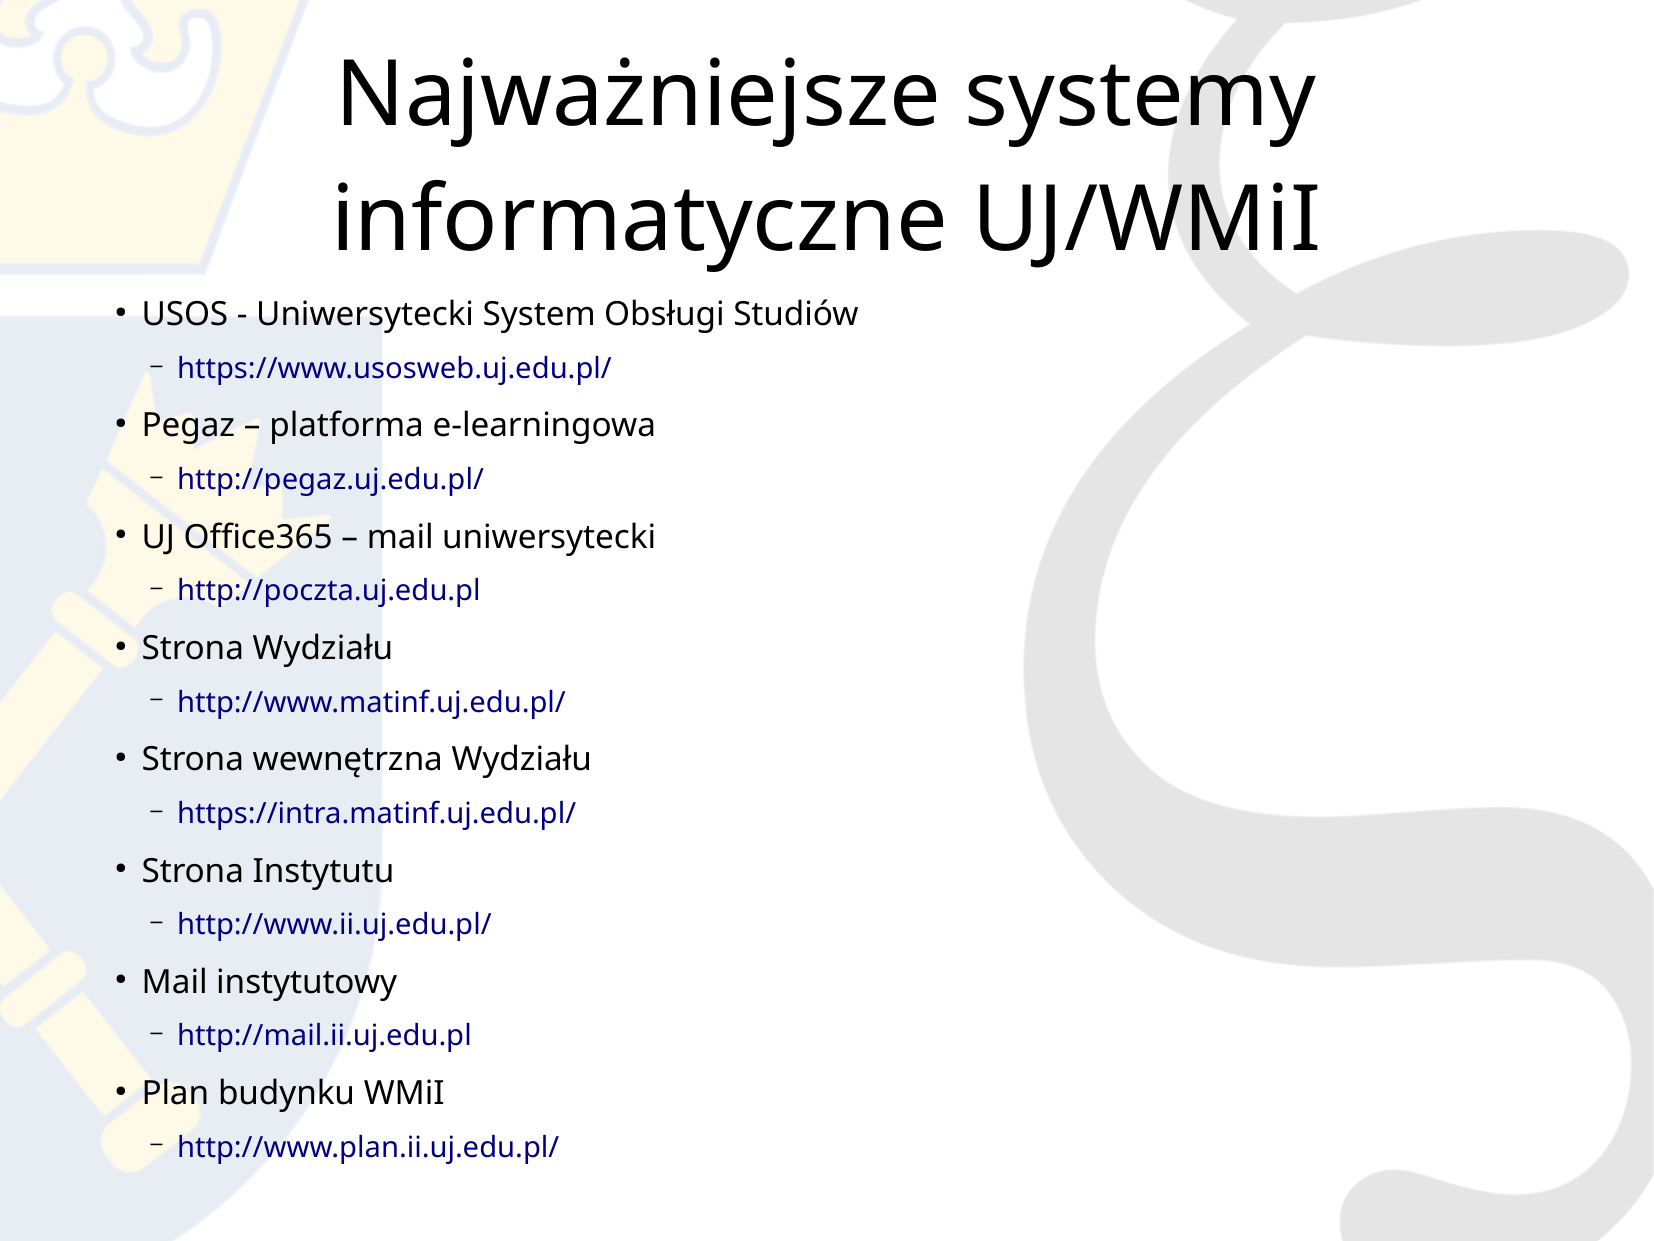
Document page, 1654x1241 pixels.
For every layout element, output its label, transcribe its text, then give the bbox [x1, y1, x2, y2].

list USOS - Uniwersytecki System Obsługi Studiów https://www.usosweb.uj.edu.pl/ Pegaz – platforma e-learningowa http://pegaz.uj.edu.pl/ UJ Office365 – mail uniwersytecki http://poczta.uj.edu.pl Strona Wydziału http://www.matinf.uj.edu.pl/ Strona wewnętrzna Wydziału https://intra.matinf.uj.edu.pl/ Strona Instytutu http://www.ii.uj.edu.pl/ Mail instytutowy http://mail.ii.uj.edu.pl Plan budynku WMiI http://www.plan.ii.uj.edu.pl/ [106, 290, 1560, 1170]
title Najważniejsze systemy informatyczne UJ/WMiI [82, 49, 1571, 257]
picture [0, 0, 1654, 1241]
